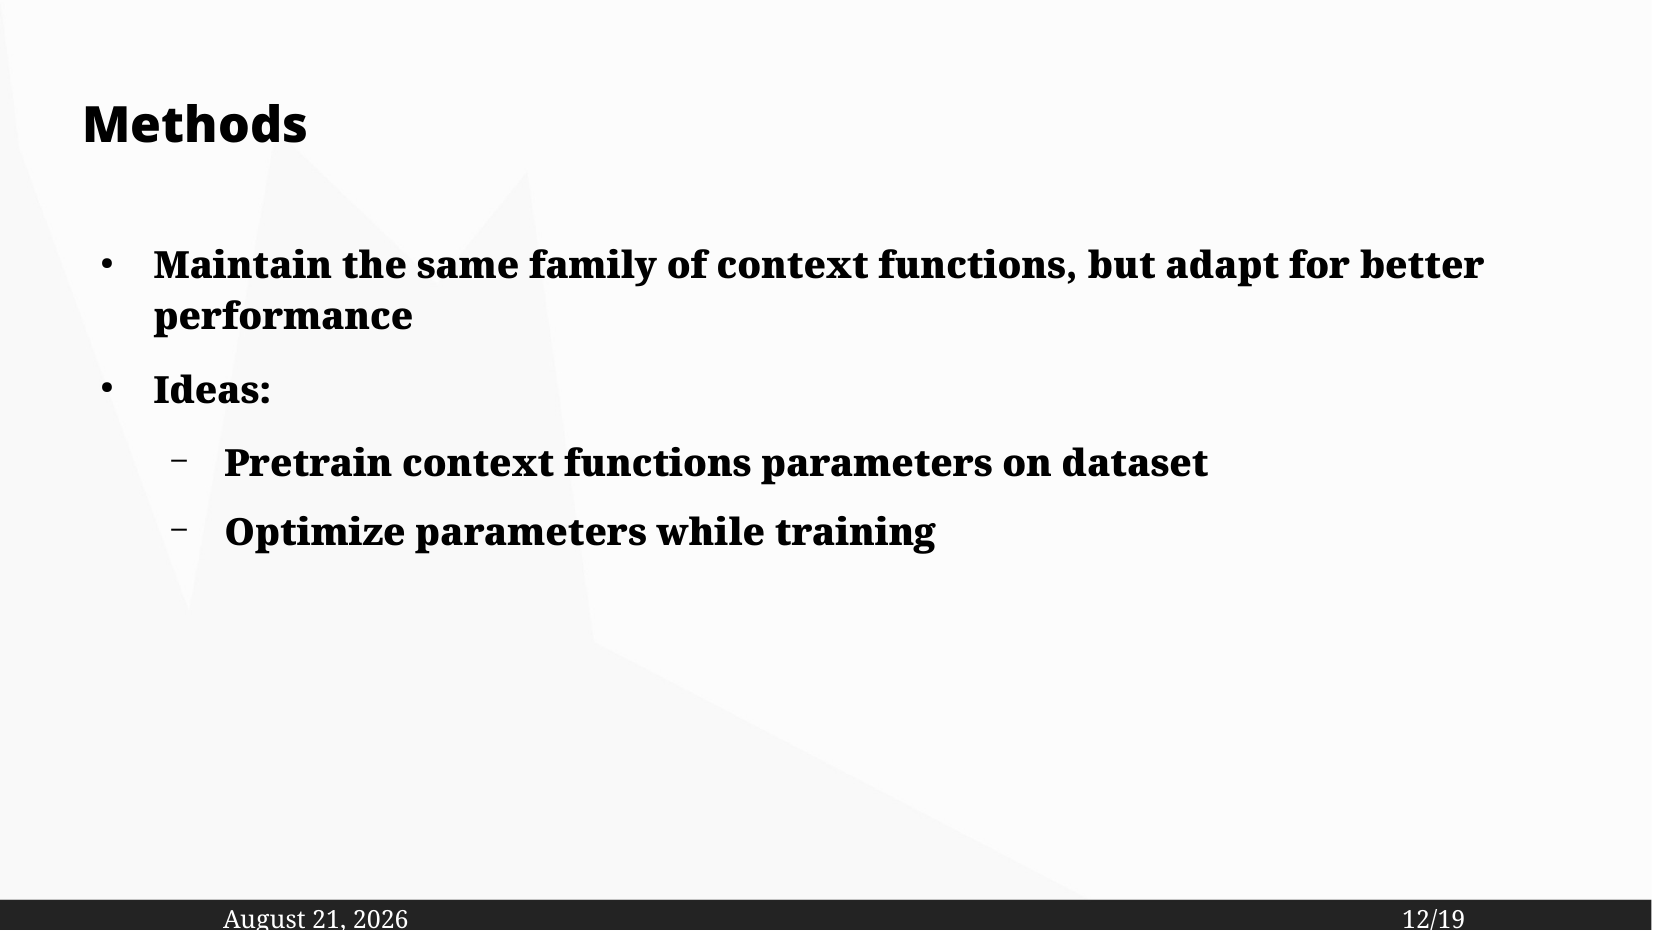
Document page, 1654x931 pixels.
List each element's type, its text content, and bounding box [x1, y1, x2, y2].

title Methods [82, 45, 1571, 202]
picture [0, 0, 1652, 931]
list Maintain the same family of context functions, but adapt for better performance Ideas: Pretrain context functions parameters on dataset Optimize parameters while training [82, 238, 1571, 826]
